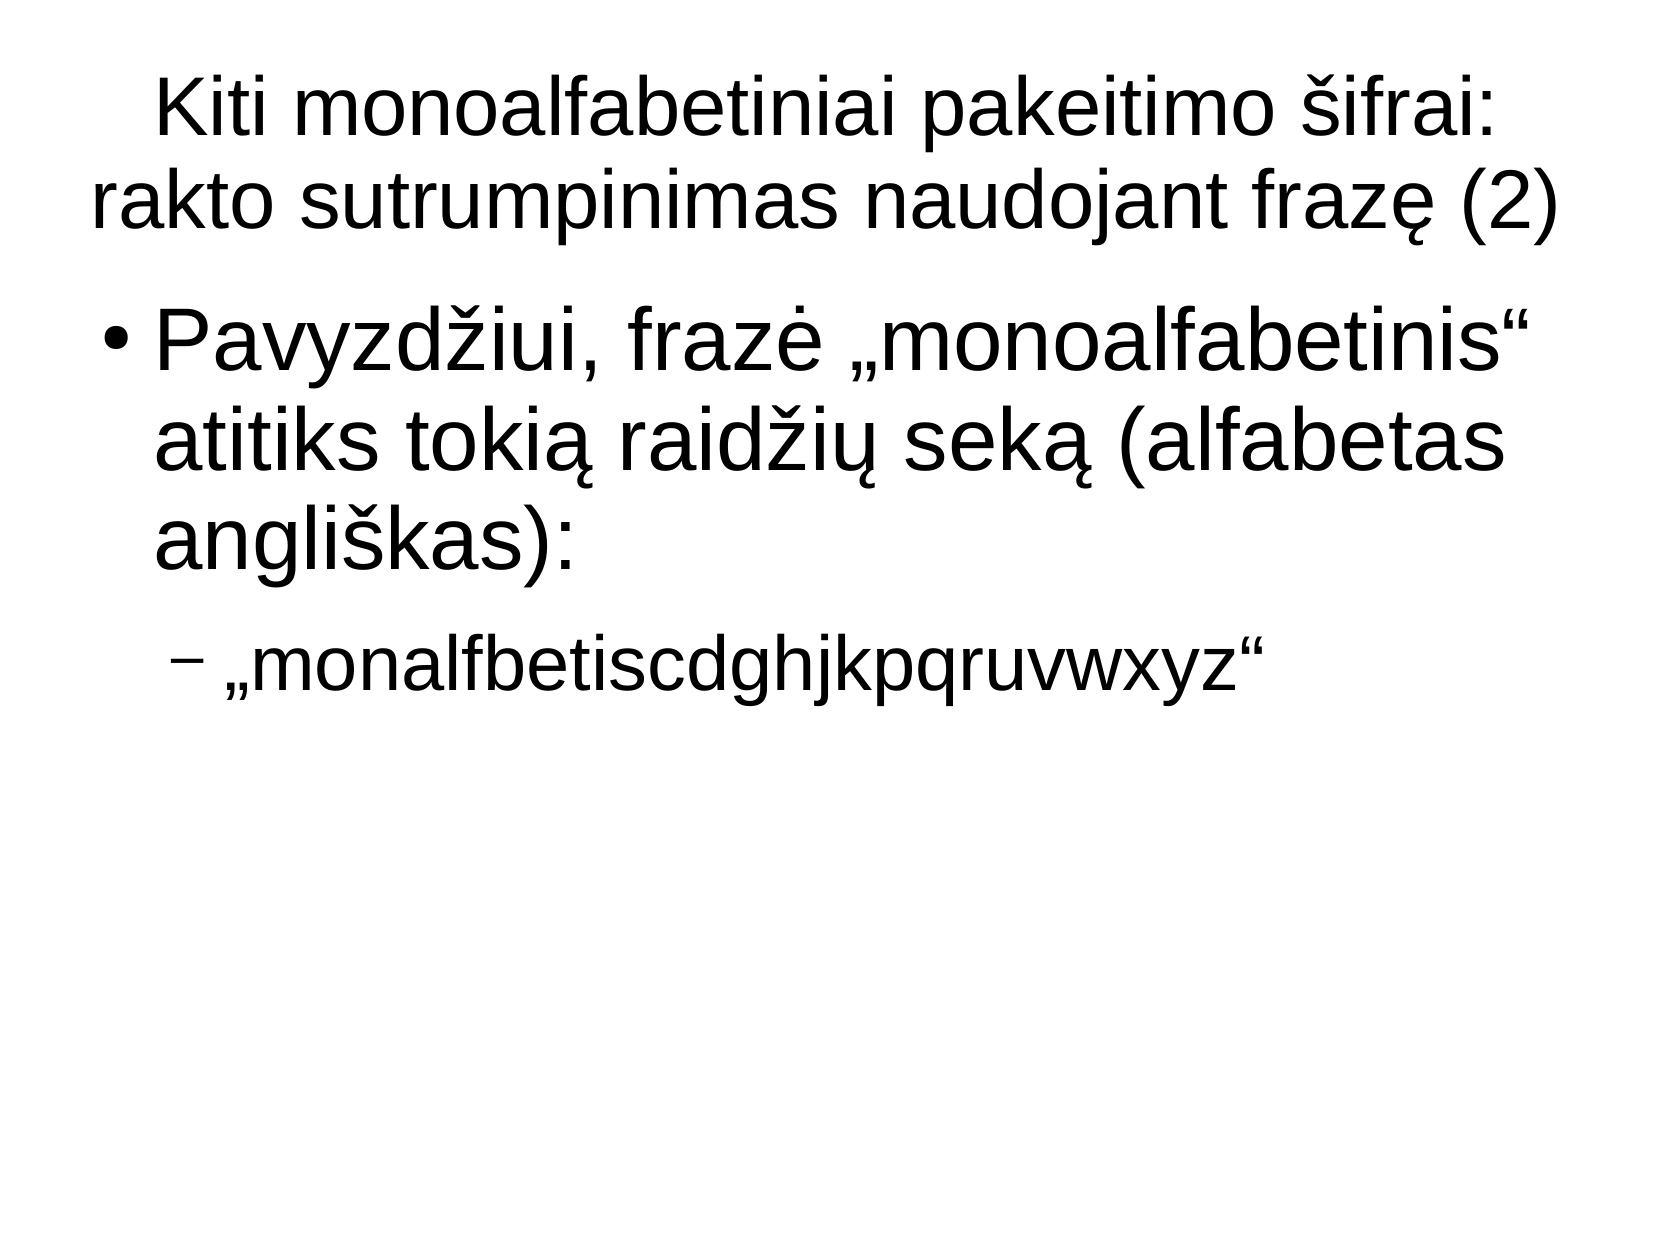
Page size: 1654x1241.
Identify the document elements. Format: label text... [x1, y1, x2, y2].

title Kiti monoalfabetiniai pakeitimo šifrai: rakto sutrumpinimas naudojant frazę (2) [82, 49, 1571, 257]
list Pavyzdžiui, frazė „monoalfabetinis“ atitiks tokią raidžių seką (alfabetas angliškas): „monalfbetiscdghjkpqruvwxyz“ [82, 290, 1571, 1010]
